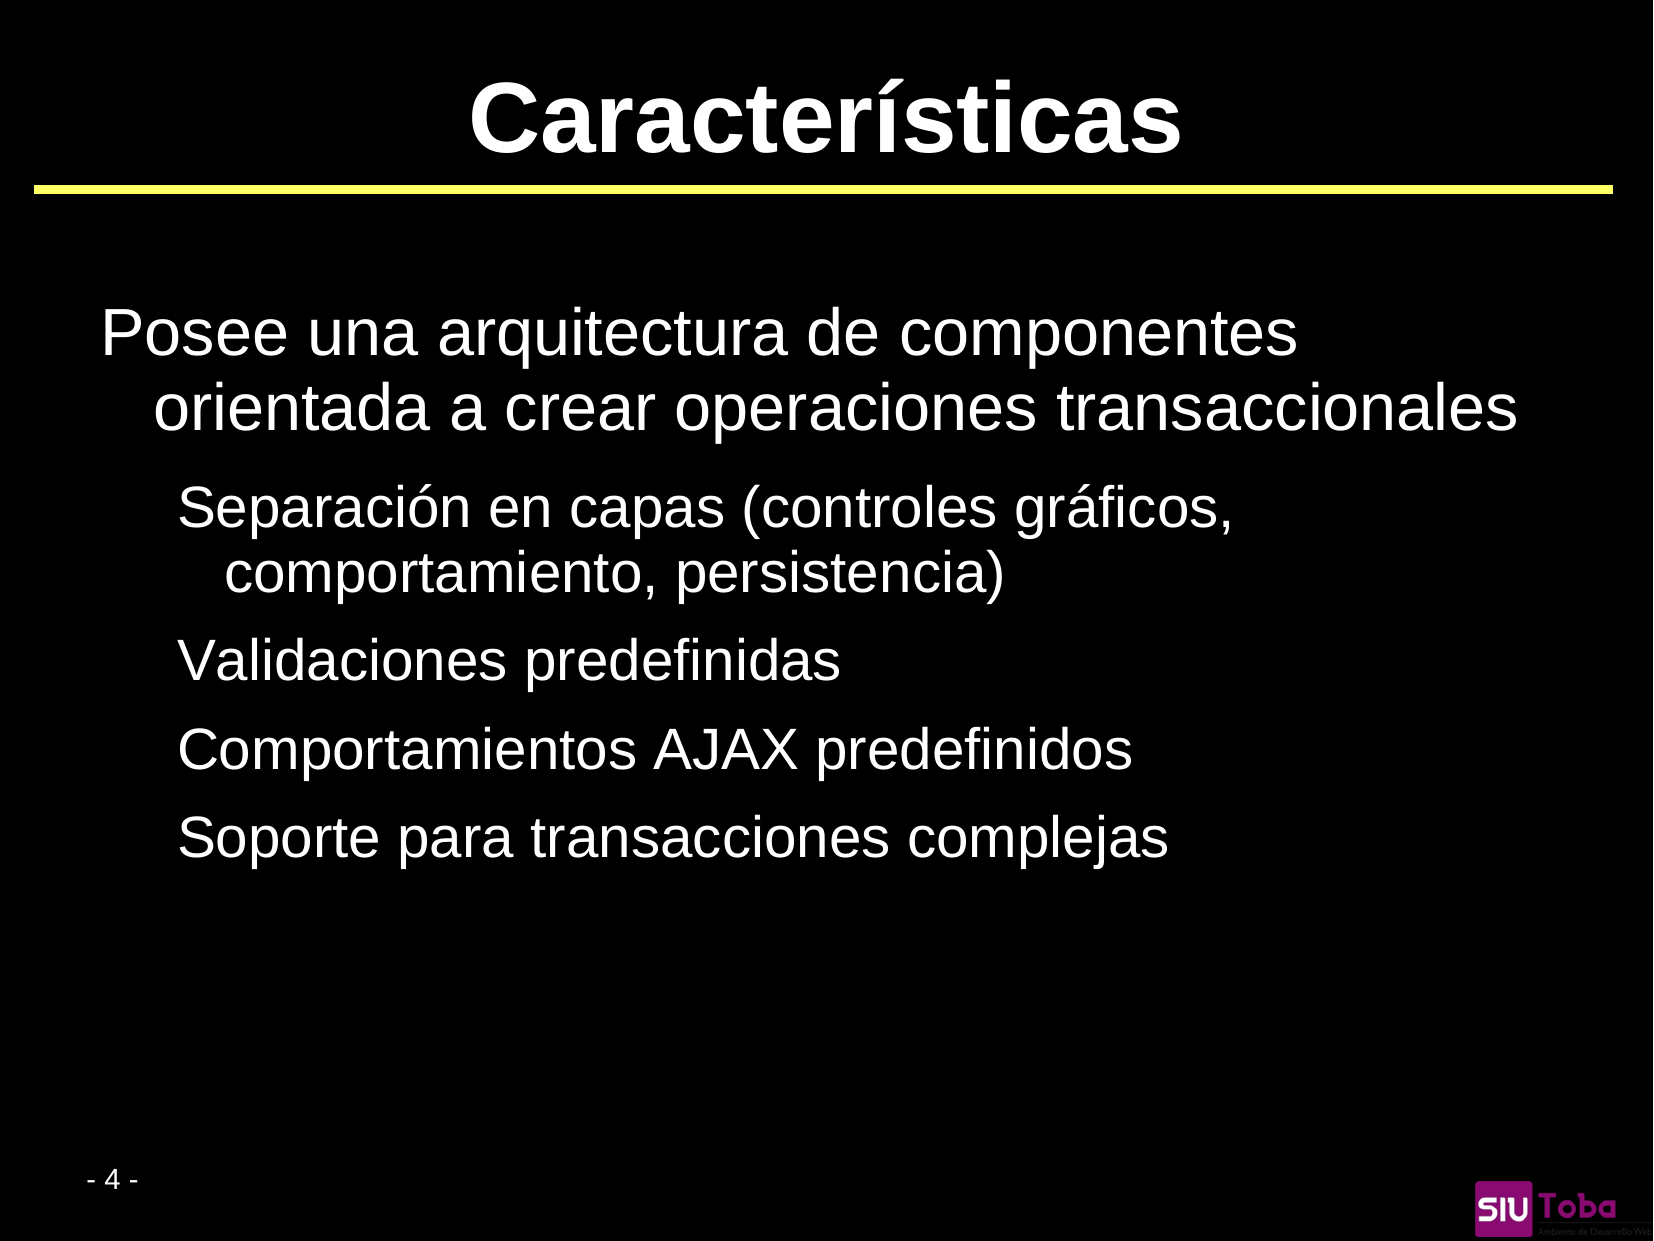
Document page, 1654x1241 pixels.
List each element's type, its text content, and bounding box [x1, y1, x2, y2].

title Características [58, 47, 1594, 188]
picture [1475, 1181, 1652, 1237]
list Posee una arquitectura de componentes orientada a crear operaciones transaccionales Separación en capas (controles gráficos, comportamiento, persistencia) Validaciones predefinidas Comportamientos AJAX predefinidos Soporte para transacciones complejas [82, 295, 1565, 1095]
